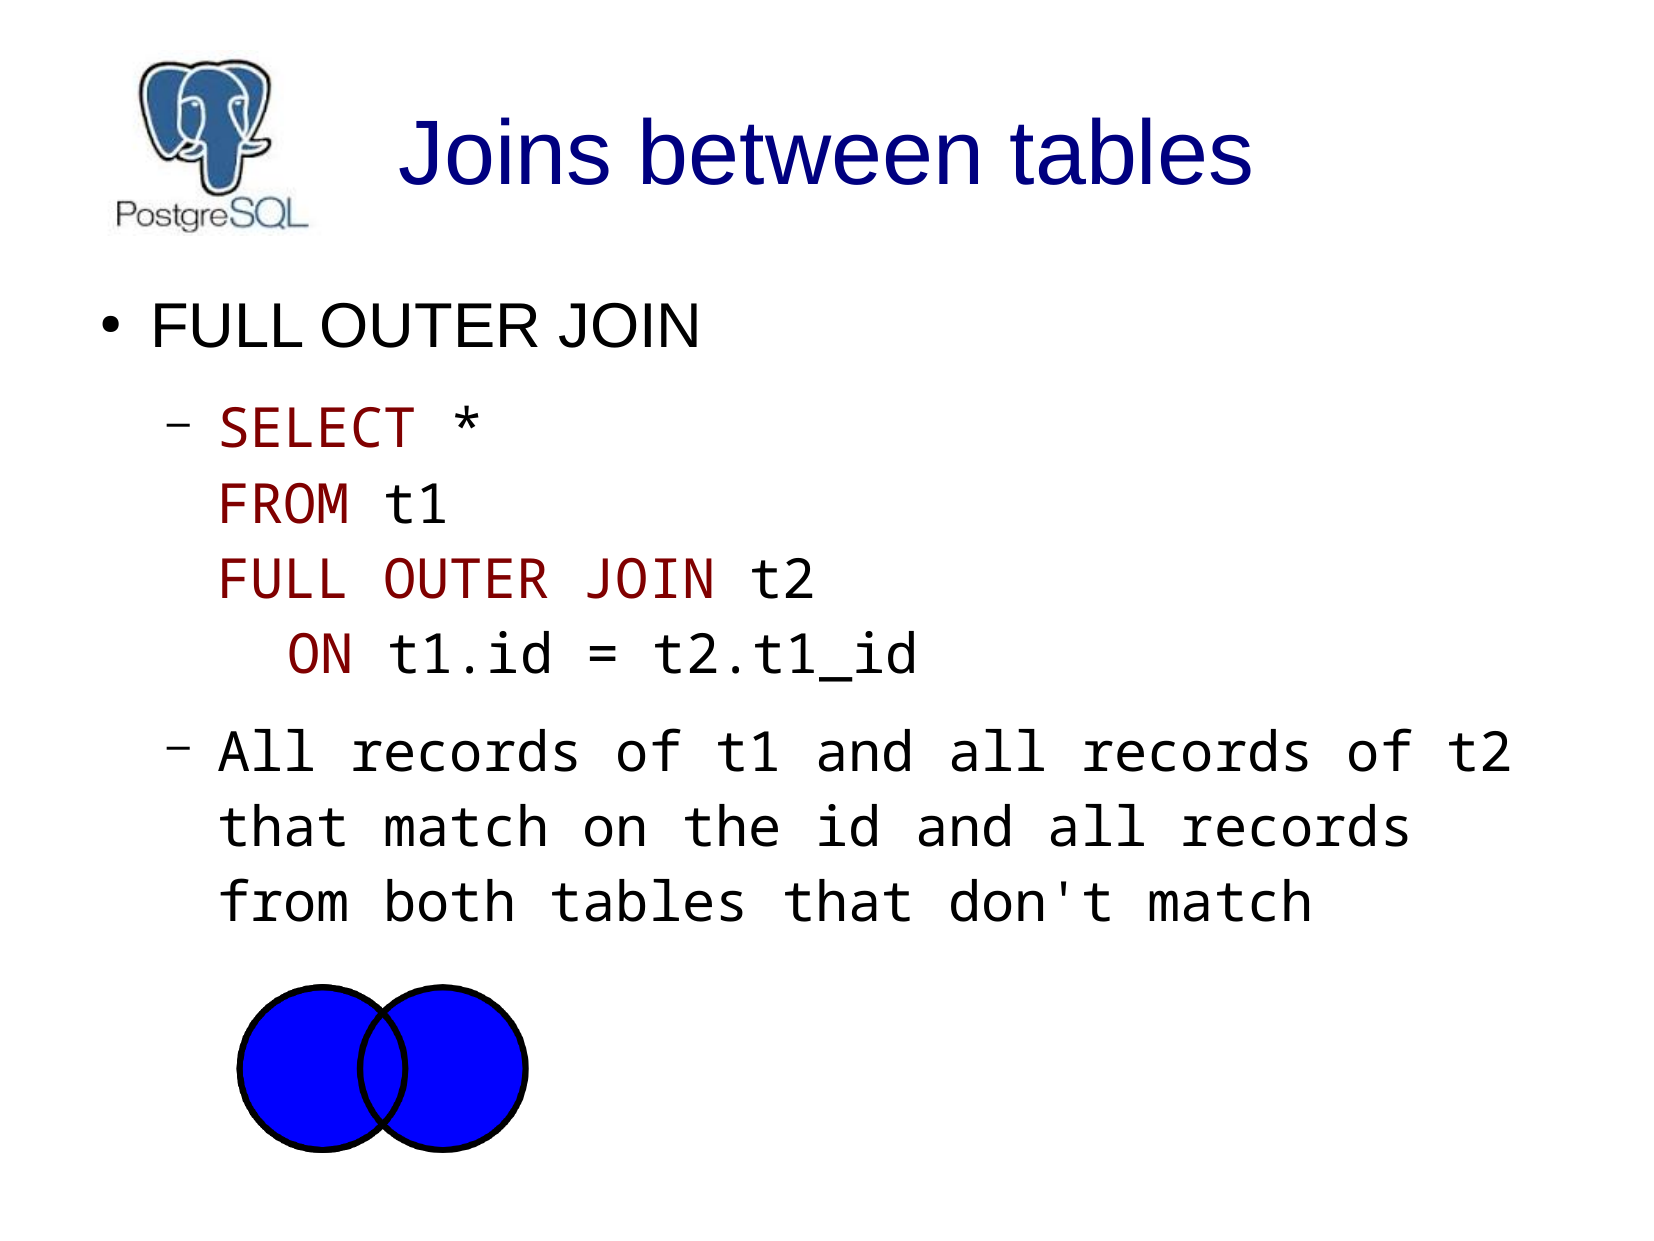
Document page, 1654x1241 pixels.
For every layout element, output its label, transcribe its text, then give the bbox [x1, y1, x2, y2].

list FULL OUTER JOIN SELECT * FROM t1 FULL OUTER JOIN t2 ON t1.id = t2.t1_id All records of t1 and all records of t2 that match on the id and all records from both tables that don't match [82, 290, 1538, 1010]
picture [58, 50, 356, 237]
title Joins between tables [82, 49, 1571, 257]
picture [234, 980, 532, 1158]
